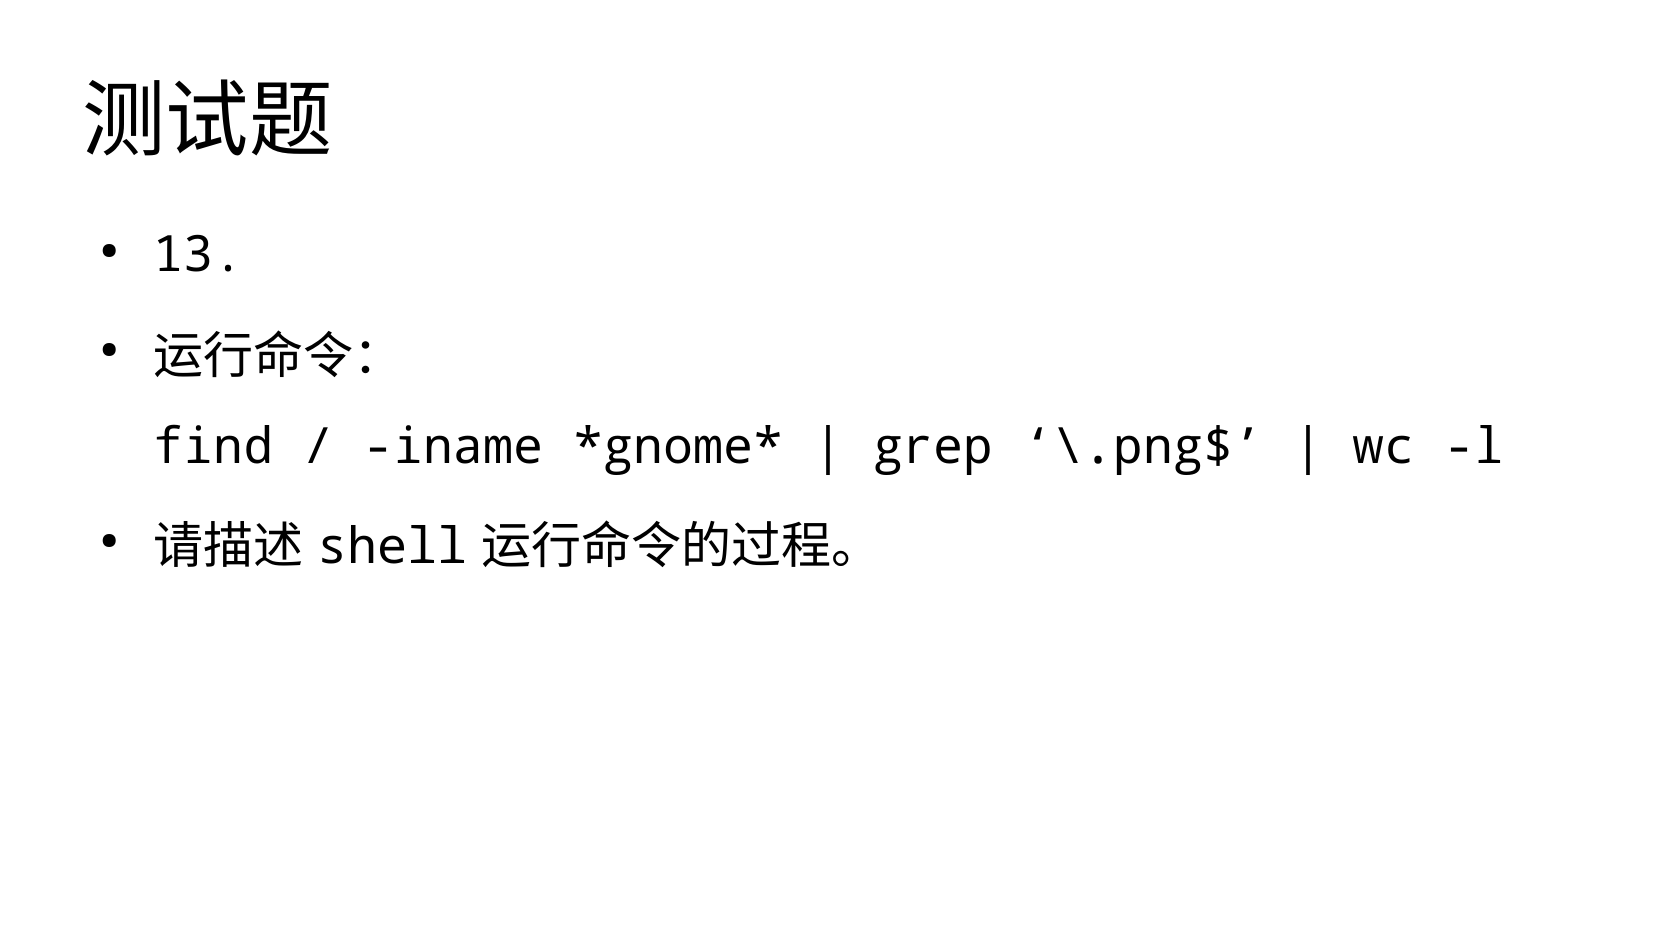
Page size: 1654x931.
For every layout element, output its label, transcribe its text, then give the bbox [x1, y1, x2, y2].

title 测试题 [82, 37, 1571, 189]
list 13. 运行命令： find / -iname *gnome* | grep ‘\.png$’ | wc -l 请描述shell运行命令的过程。 [82, 217, 1571, 839]
